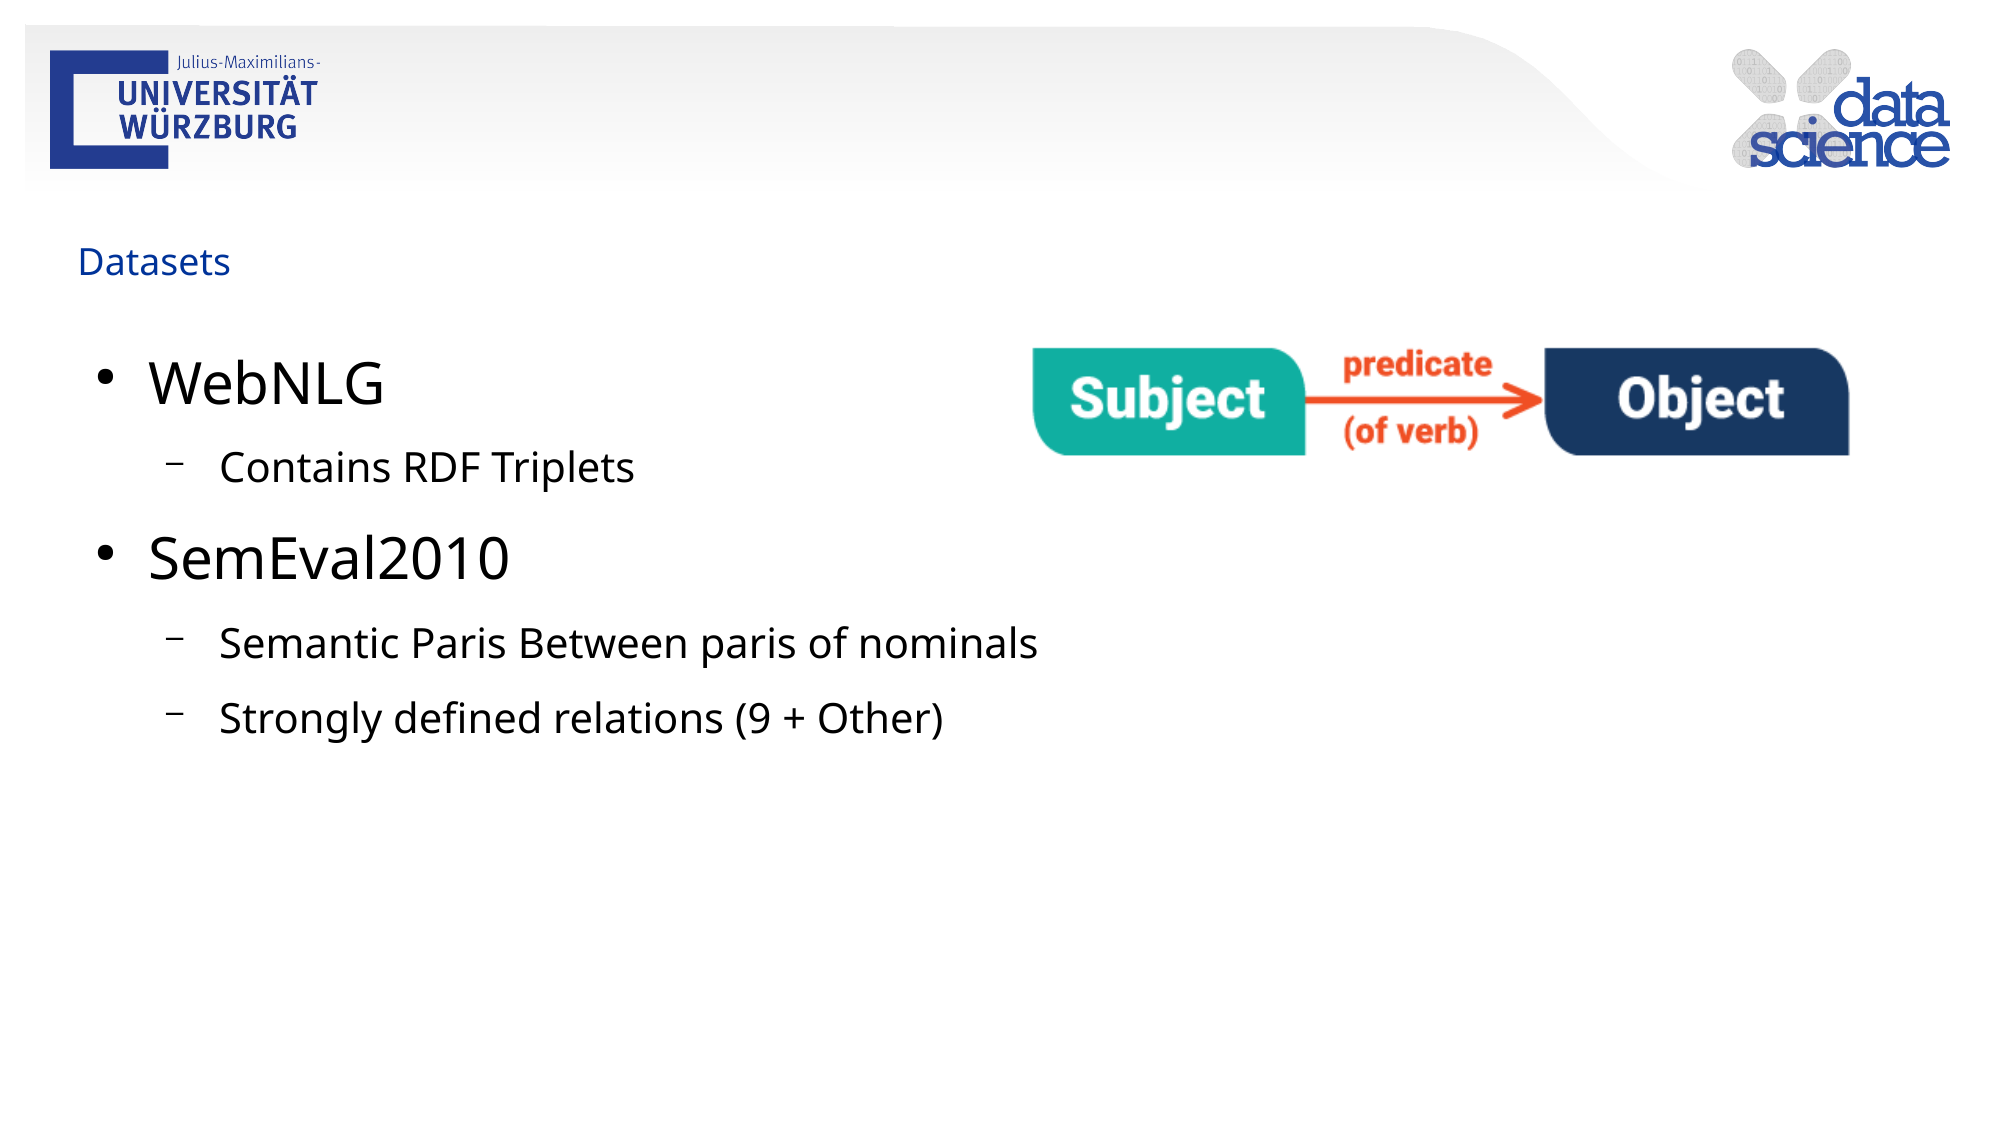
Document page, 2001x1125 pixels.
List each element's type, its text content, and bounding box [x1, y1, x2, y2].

picture [50, 50, 321, 169]
title Datasets [77, 198, 1901, 324]
picture [1011, 331, 1861, 473]
picture [1732, 49, 1950, 168]
list WebNLG Contains RDF Triplets SemEval2010 Semantic Paris Between paris of nominals Strongly defined relations (9 + Other) [77, 347, 1901, 1014]
